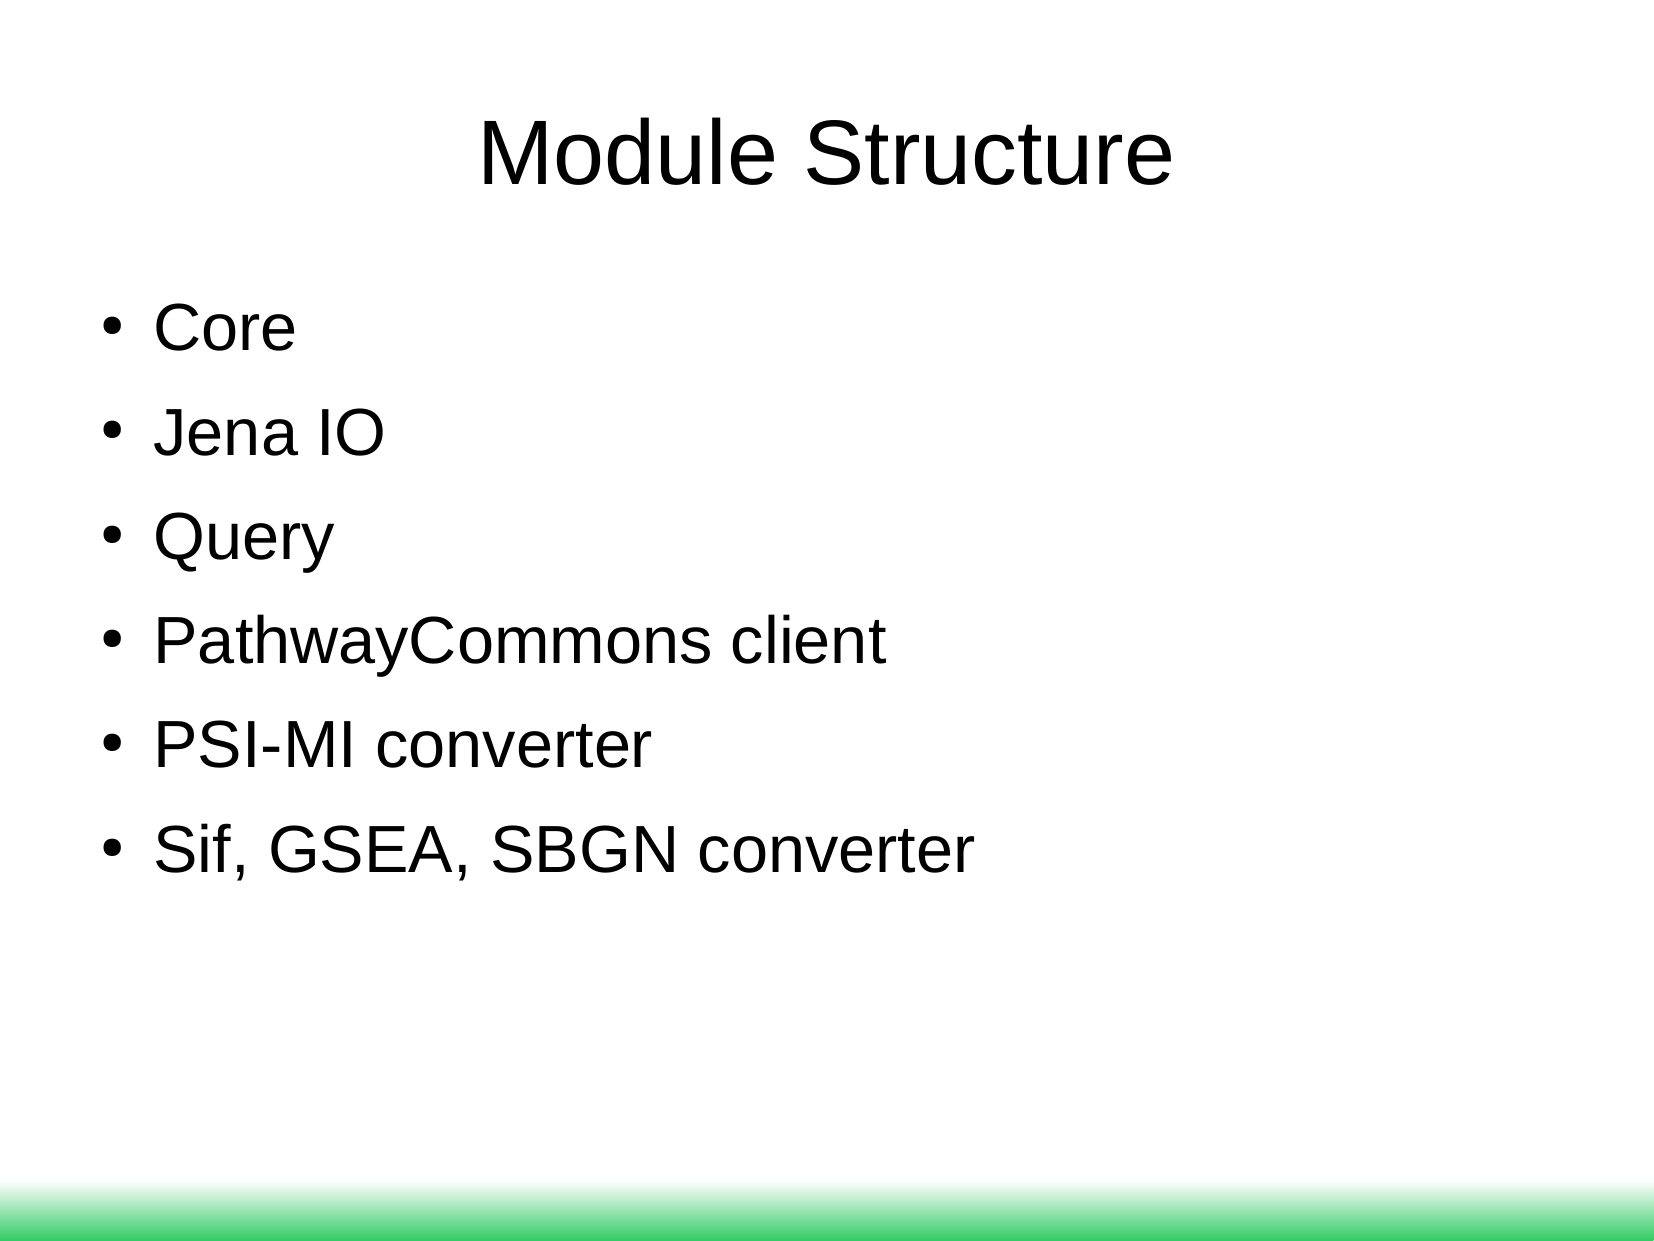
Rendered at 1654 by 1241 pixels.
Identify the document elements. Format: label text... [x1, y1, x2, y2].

title Module Structure [82, 56, 1571, 250]
list Core Jena IO Query PathwayCommons client PSI-MI converter Sif, GSEA, SBGN converter [82, 290, 1571, 1109]
